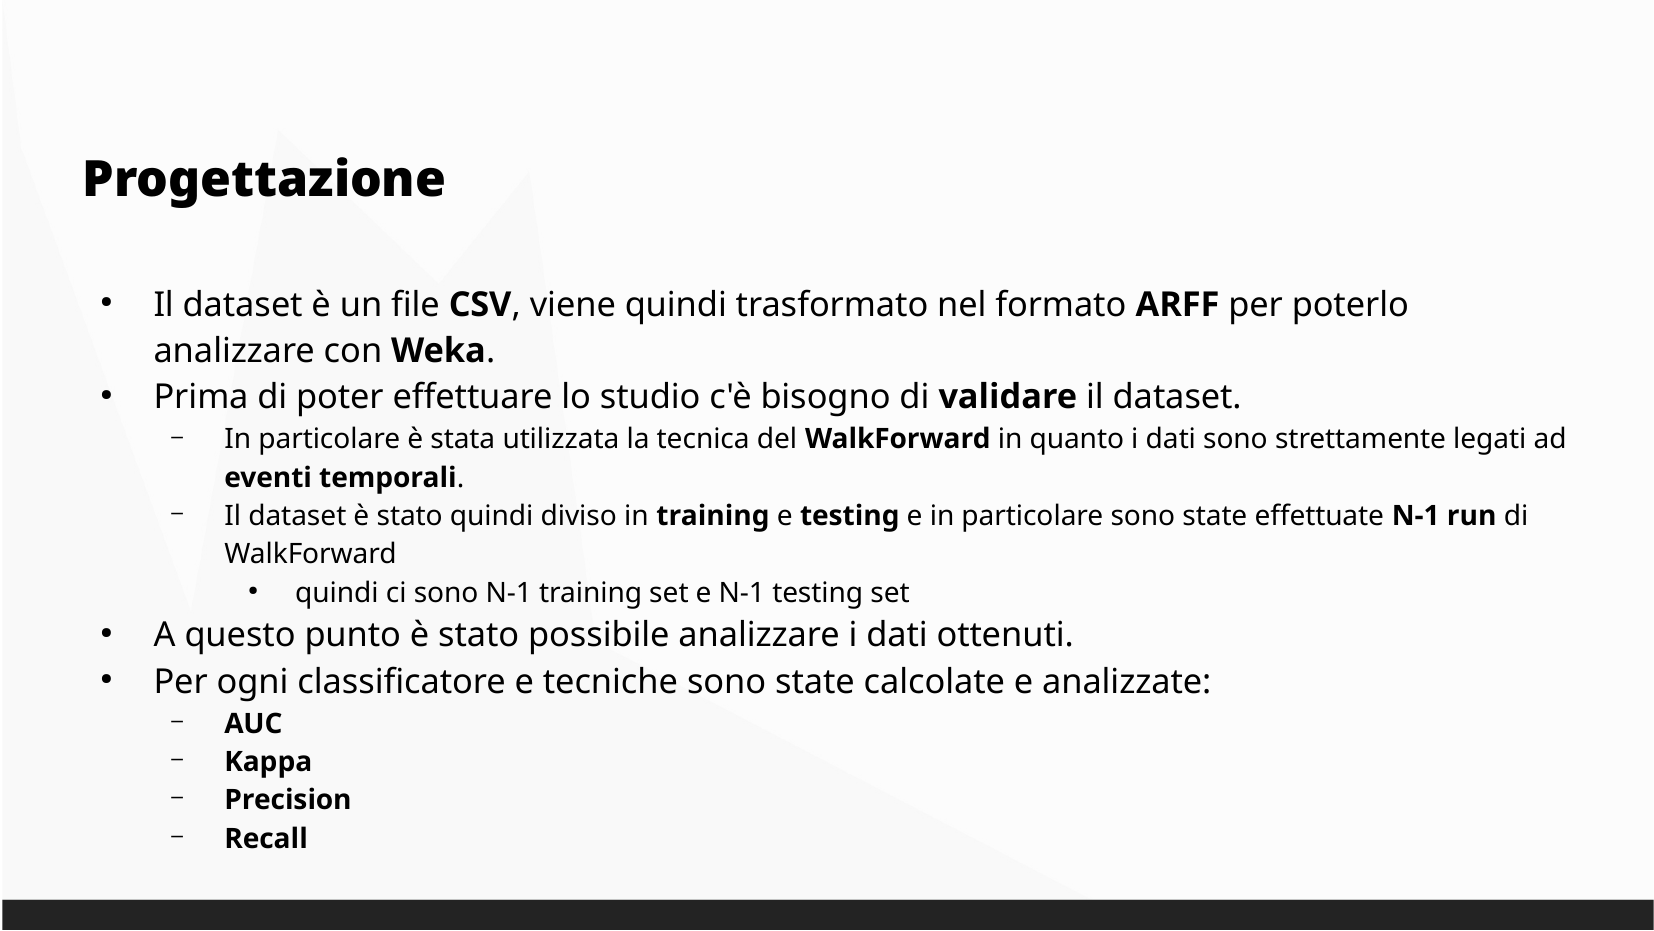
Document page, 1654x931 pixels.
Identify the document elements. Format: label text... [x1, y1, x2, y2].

picture [2, 0, 1654, 931]
title Progettazione [82, 99, 1571, 255]
list Il dataset è un file CSV, viene quindi trasformato nel formato ARFF per poterlo analizzare con Weka. Prima di poter effettuare lo studio c'è bisogno di validare il dataset. In particolare è stata utilizzata la tecnica del WalkForward in quanto i dati sono strettamente legati ad eventi temporali. Il dataset è stato quindi diviso in training e testing e in particolare sono state effettuate N-1 run di WalkForward quindi ci sono N-1 training set e N-1 testing set A questo punto è stato possibile analizzare i dati ottenuti. Per ogni classificatore e tecniche sono state calcolate e analizzate: AUC Kappa Precision Recall [82, 279, 1571, 856]
